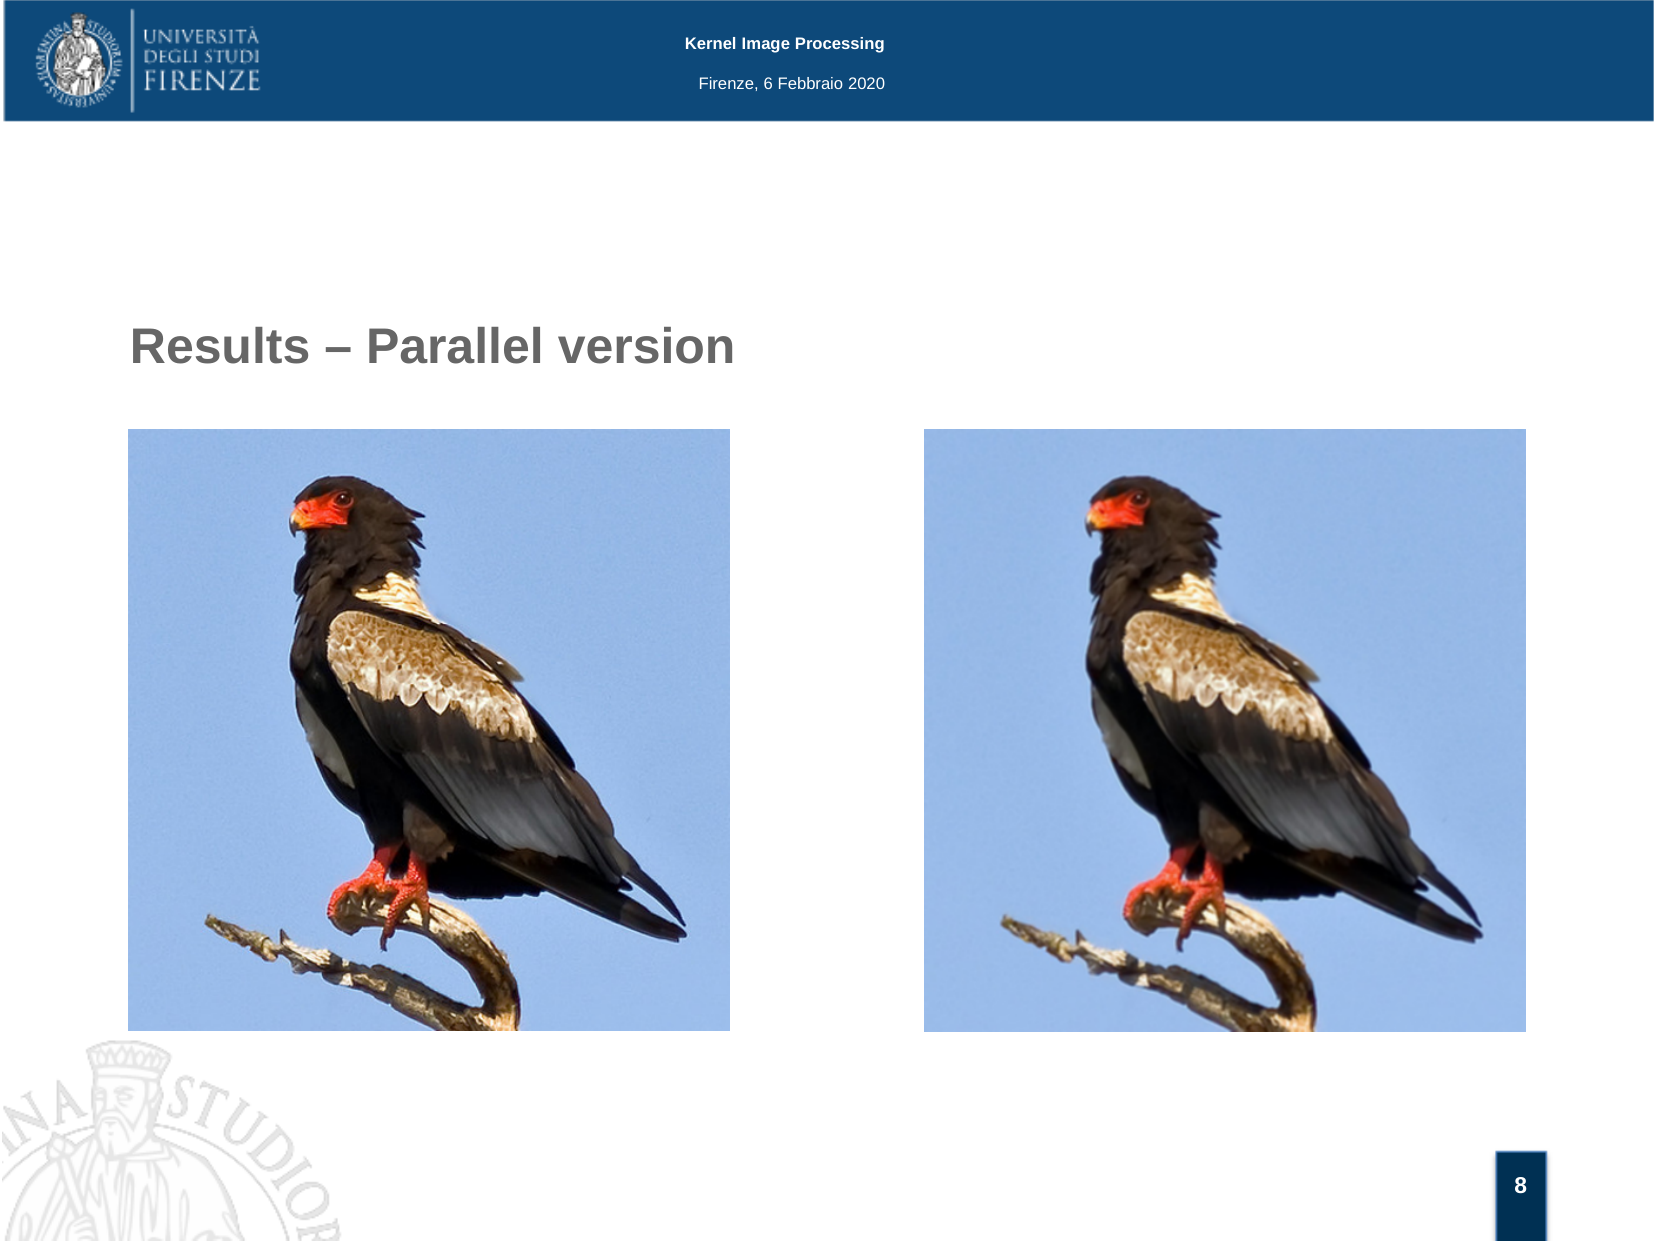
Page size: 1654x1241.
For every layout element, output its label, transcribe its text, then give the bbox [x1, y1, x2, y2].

text_box 8 [1505, 1160, 1536, 1208]
text_box Results – Parallel version [129, 268, 1028, 389]
picture [2, 0, 1654, 1241]
text_box Kernel Image Processing Firenze, 6 Febbraio 2020 [685, 24, 1548, 102]
